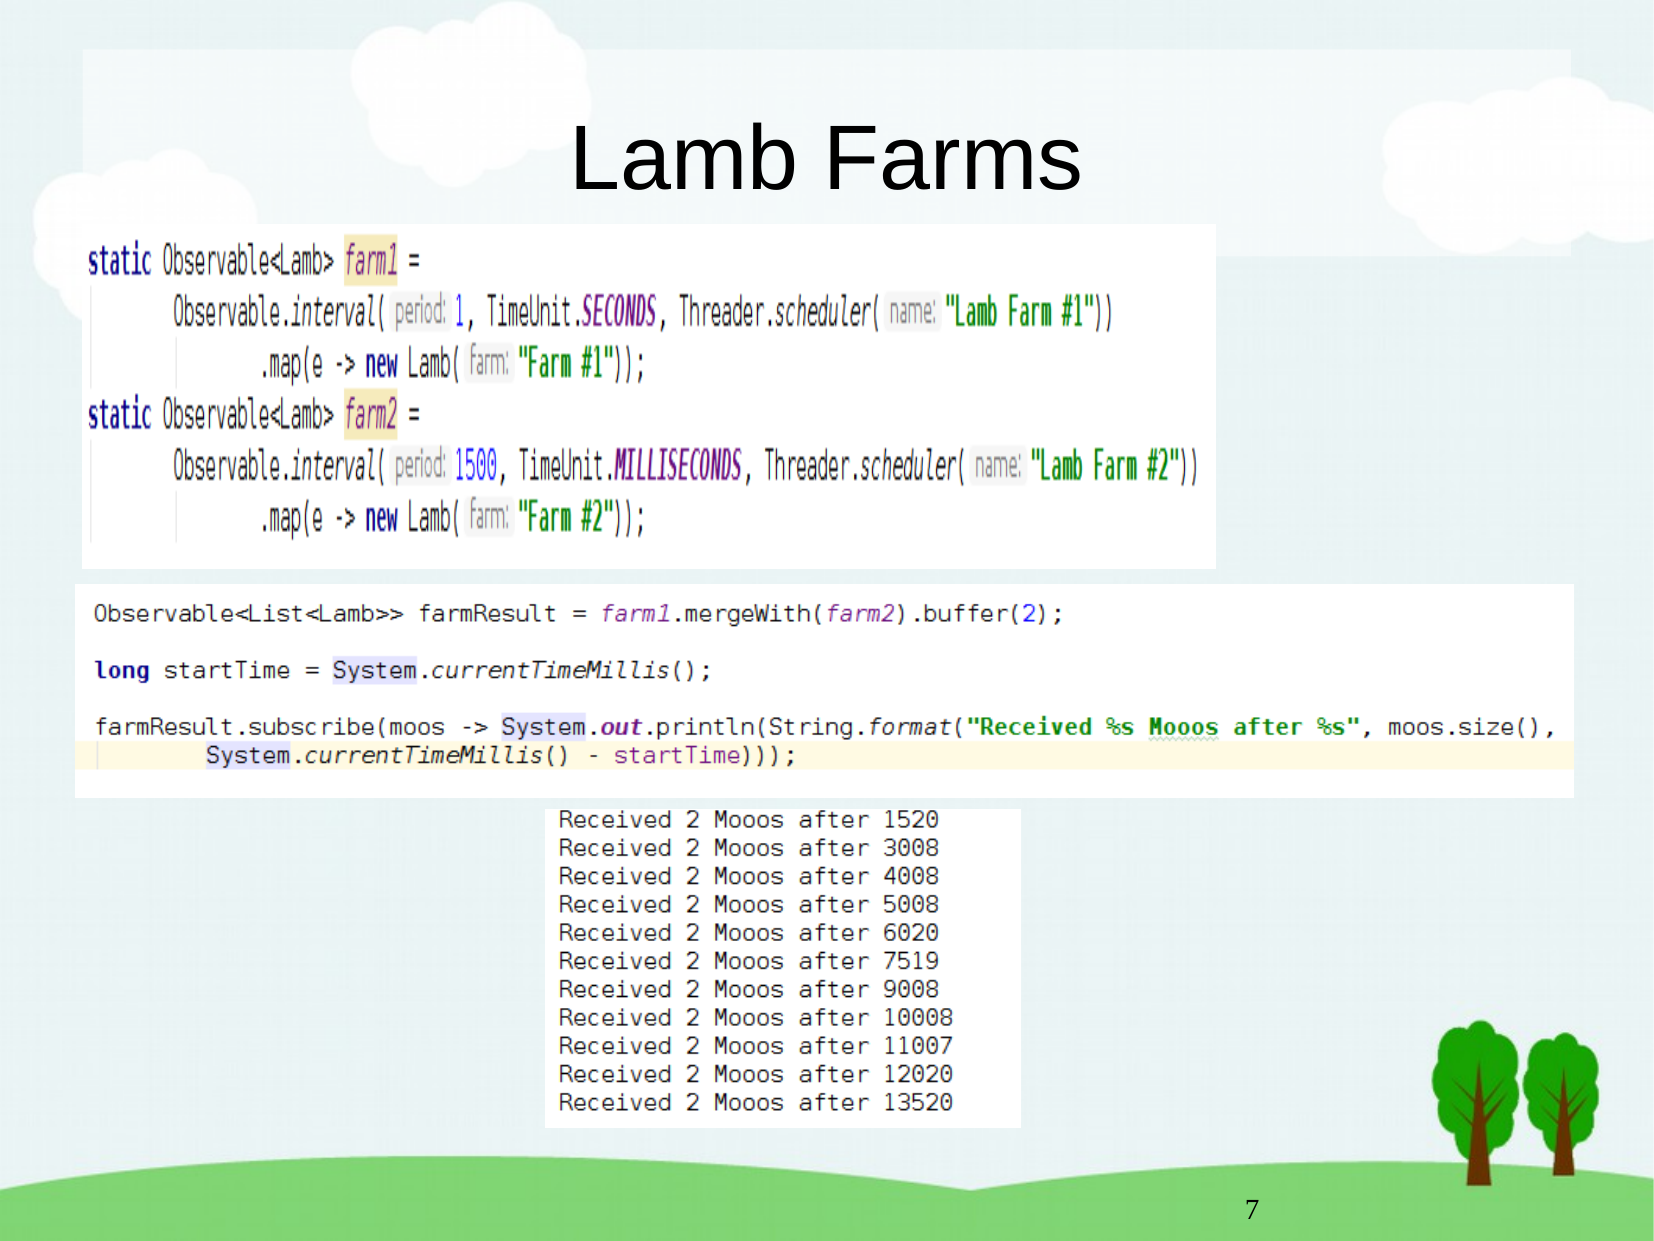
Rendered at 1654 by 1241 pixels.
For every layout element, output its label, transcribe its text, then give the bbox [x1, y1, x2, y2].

picture [545, 810, 1021, 1128]
text_box [1244, 1190, 1630, 1241]
title Lamb Farms [82, 49, 1571, 257]
picture [75, 585, 1574, 798]
picture [82, 224, 1216, 569]
